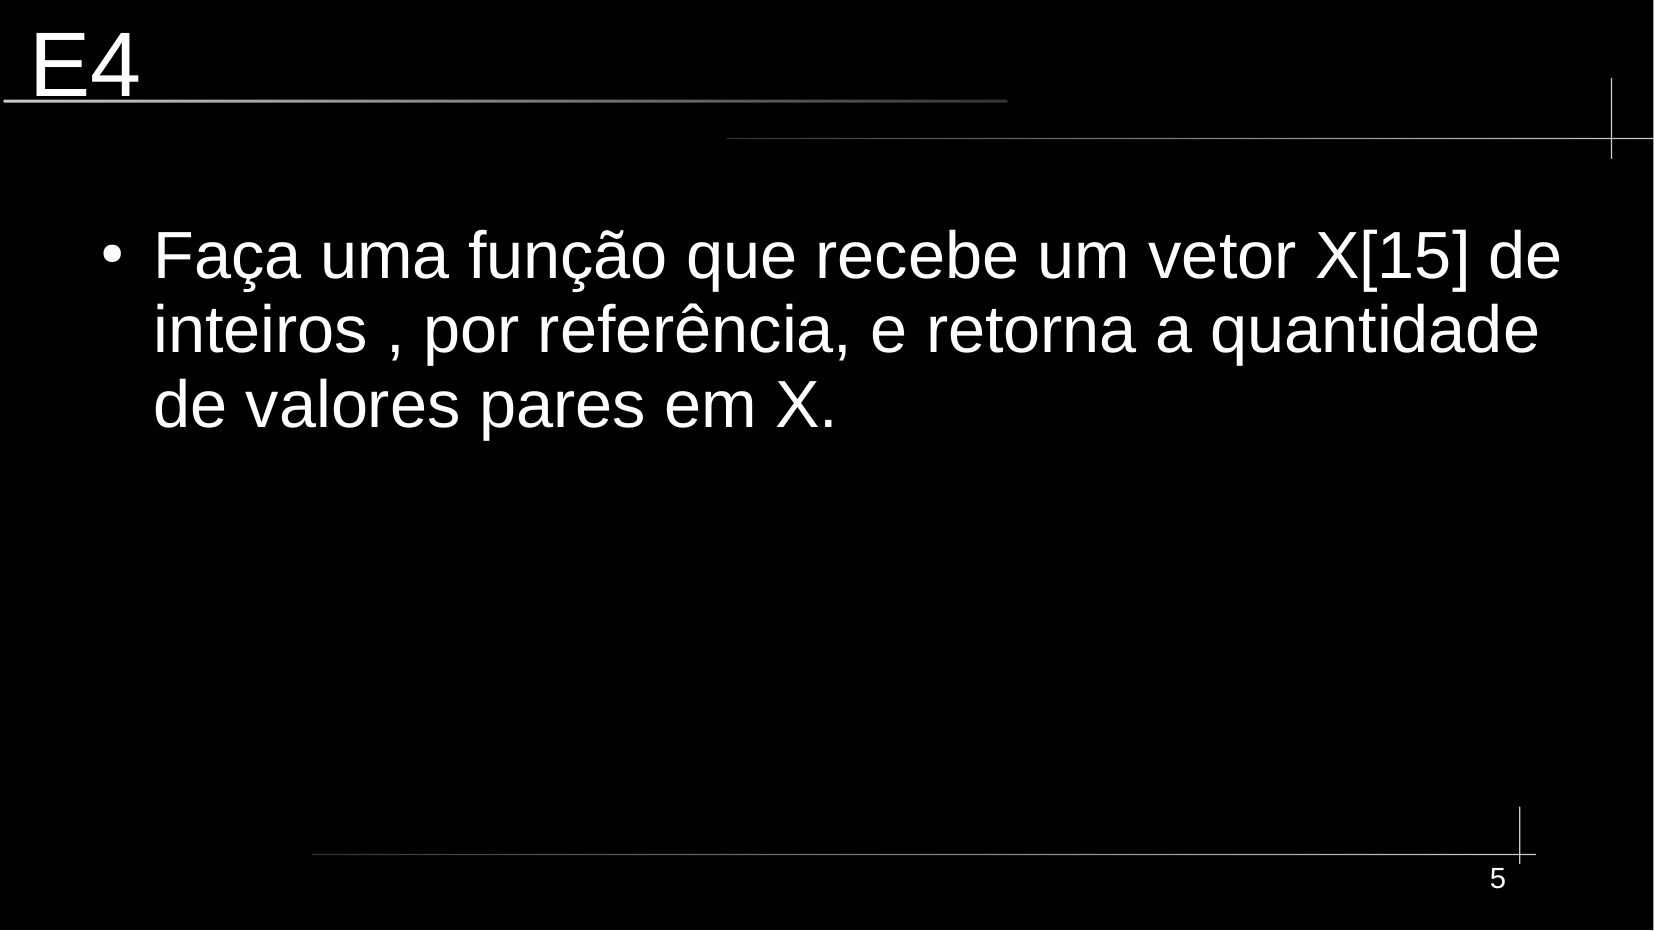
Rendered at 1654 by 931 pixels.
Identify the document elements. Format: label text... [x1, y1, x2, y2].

list Faça uma função que recebe um vetor X[15] de inteiros , por referência, e retorna a quantidade de valores pares em X. [82, 217, 1571, 758]
title E4 [29, 11, 1595, 119]
